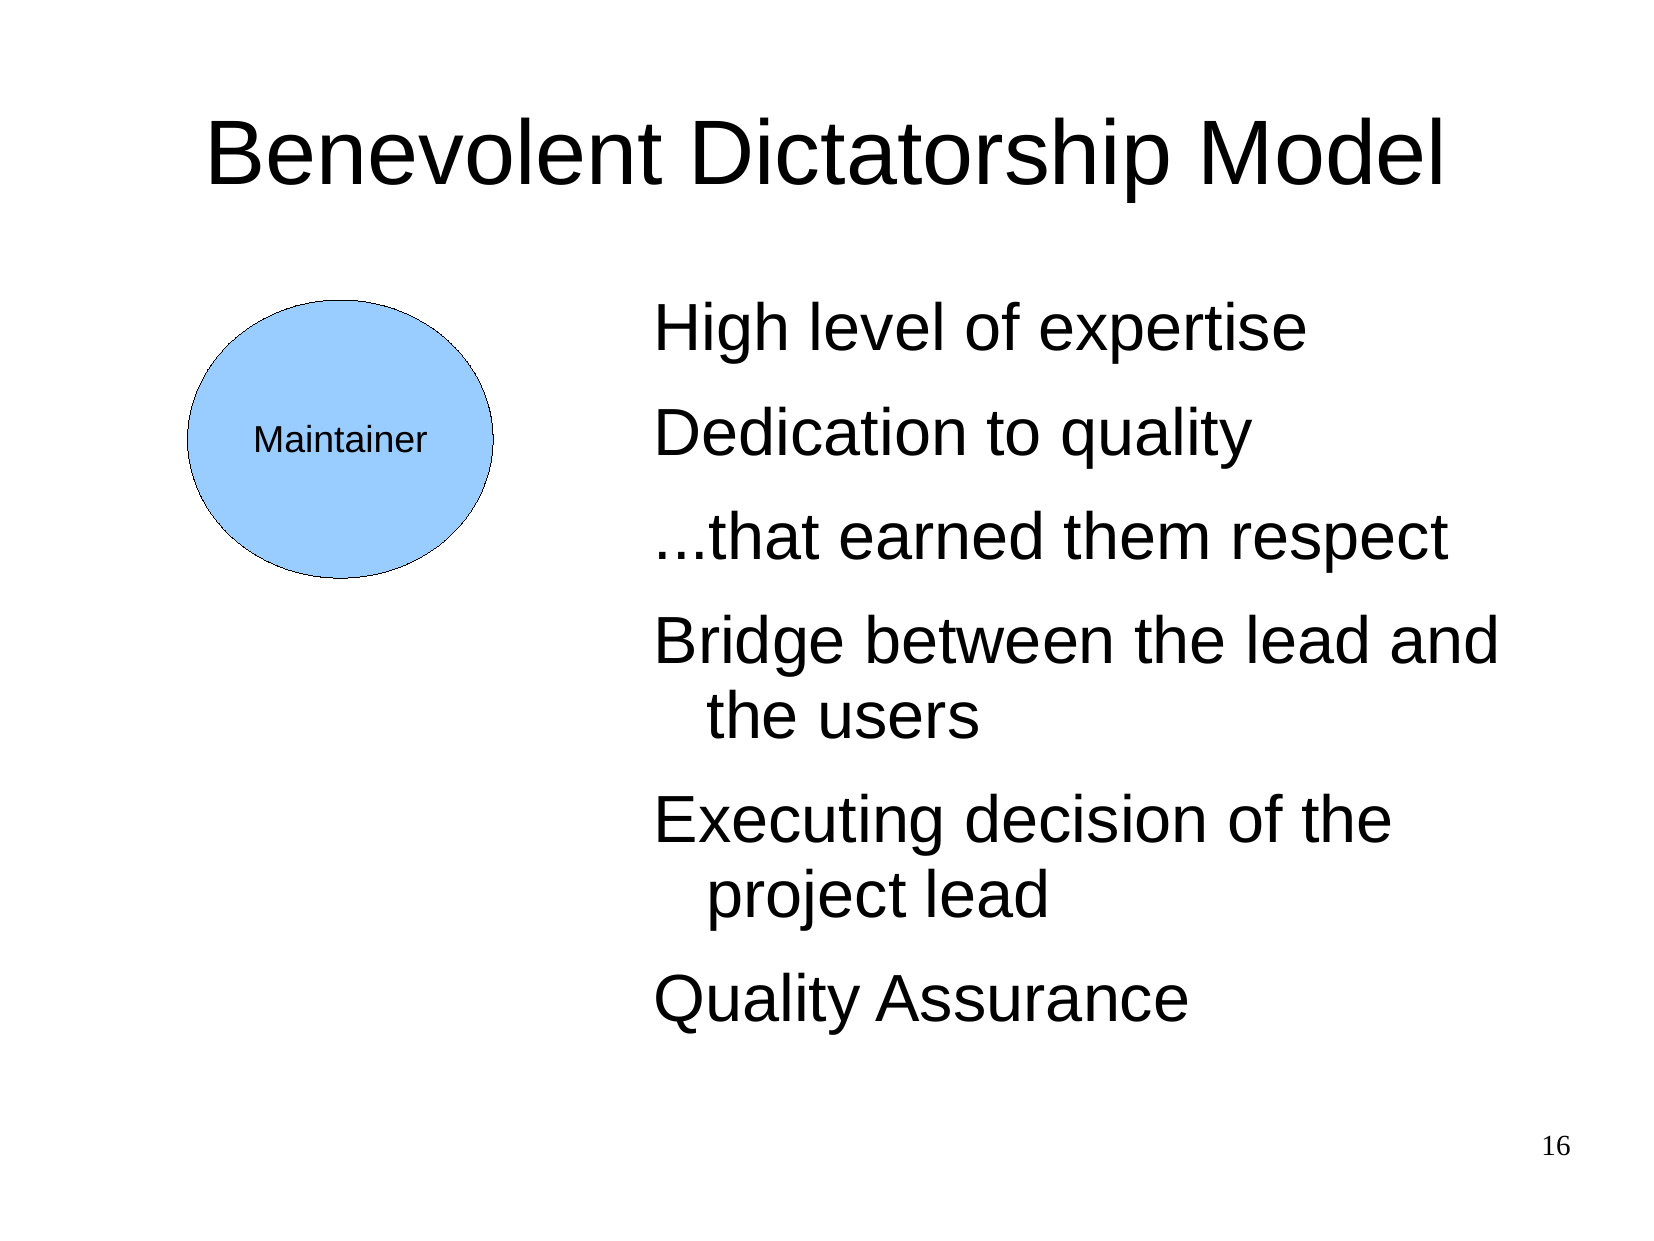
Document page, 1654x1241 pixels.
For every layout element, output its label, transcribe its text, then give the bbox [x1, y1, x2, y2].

list High level of expertise Dedication to quality ...that earned them respect Bridge between the lead and the users Executing decision of the project lead Quality Assurance [635, 290, 1548, 1094]
title Benevolent Dictatorship Model [82, 49, 1571, 257]
text_box Maintainer [187, 300, 494, 579]
